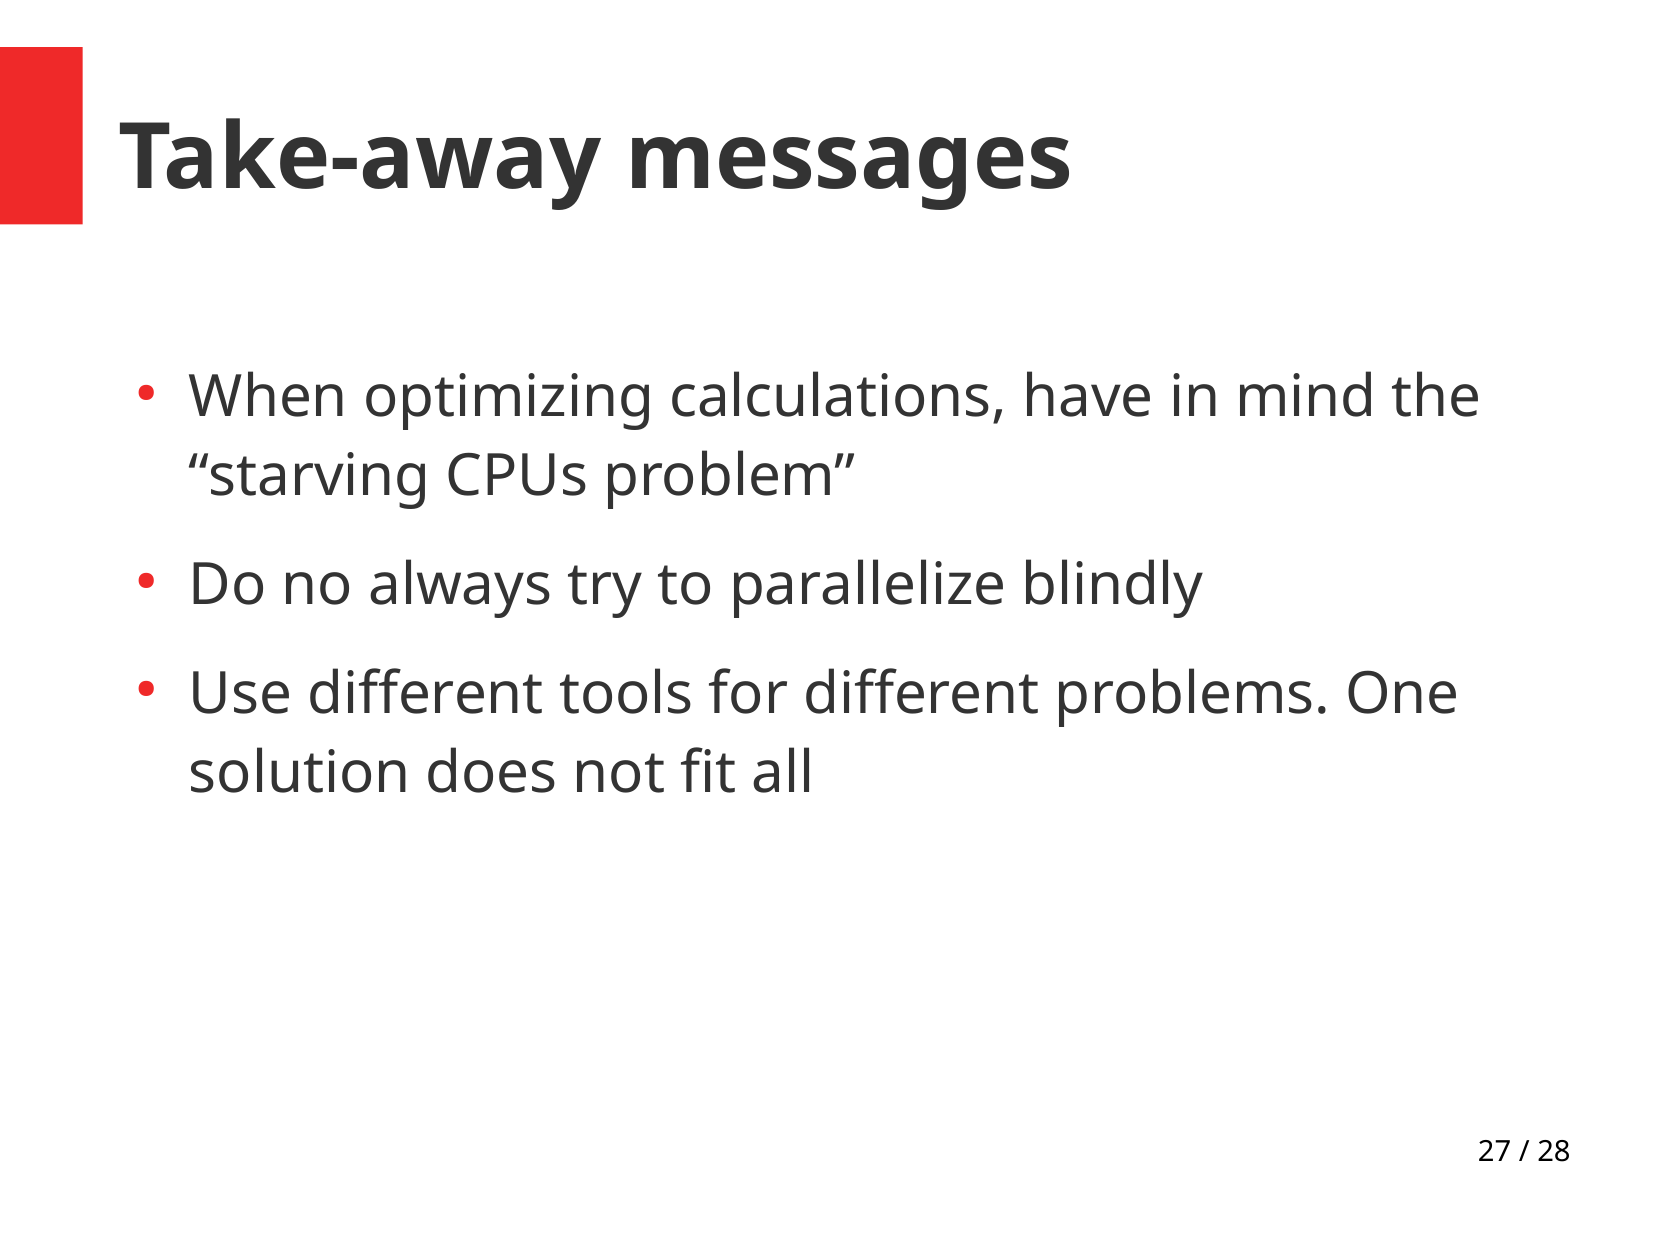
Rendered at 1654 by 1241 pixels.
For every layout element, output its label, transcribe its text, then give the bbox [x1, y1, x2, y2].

list When optimizing calculations, have in mind the “starving CPUs problem” Do no always try to parallelize blindly Use different tools for different problems. One solution does not fit all [118, 354, 1536, 1074]
title Take-away messages [118, 49, 1571, 257]
